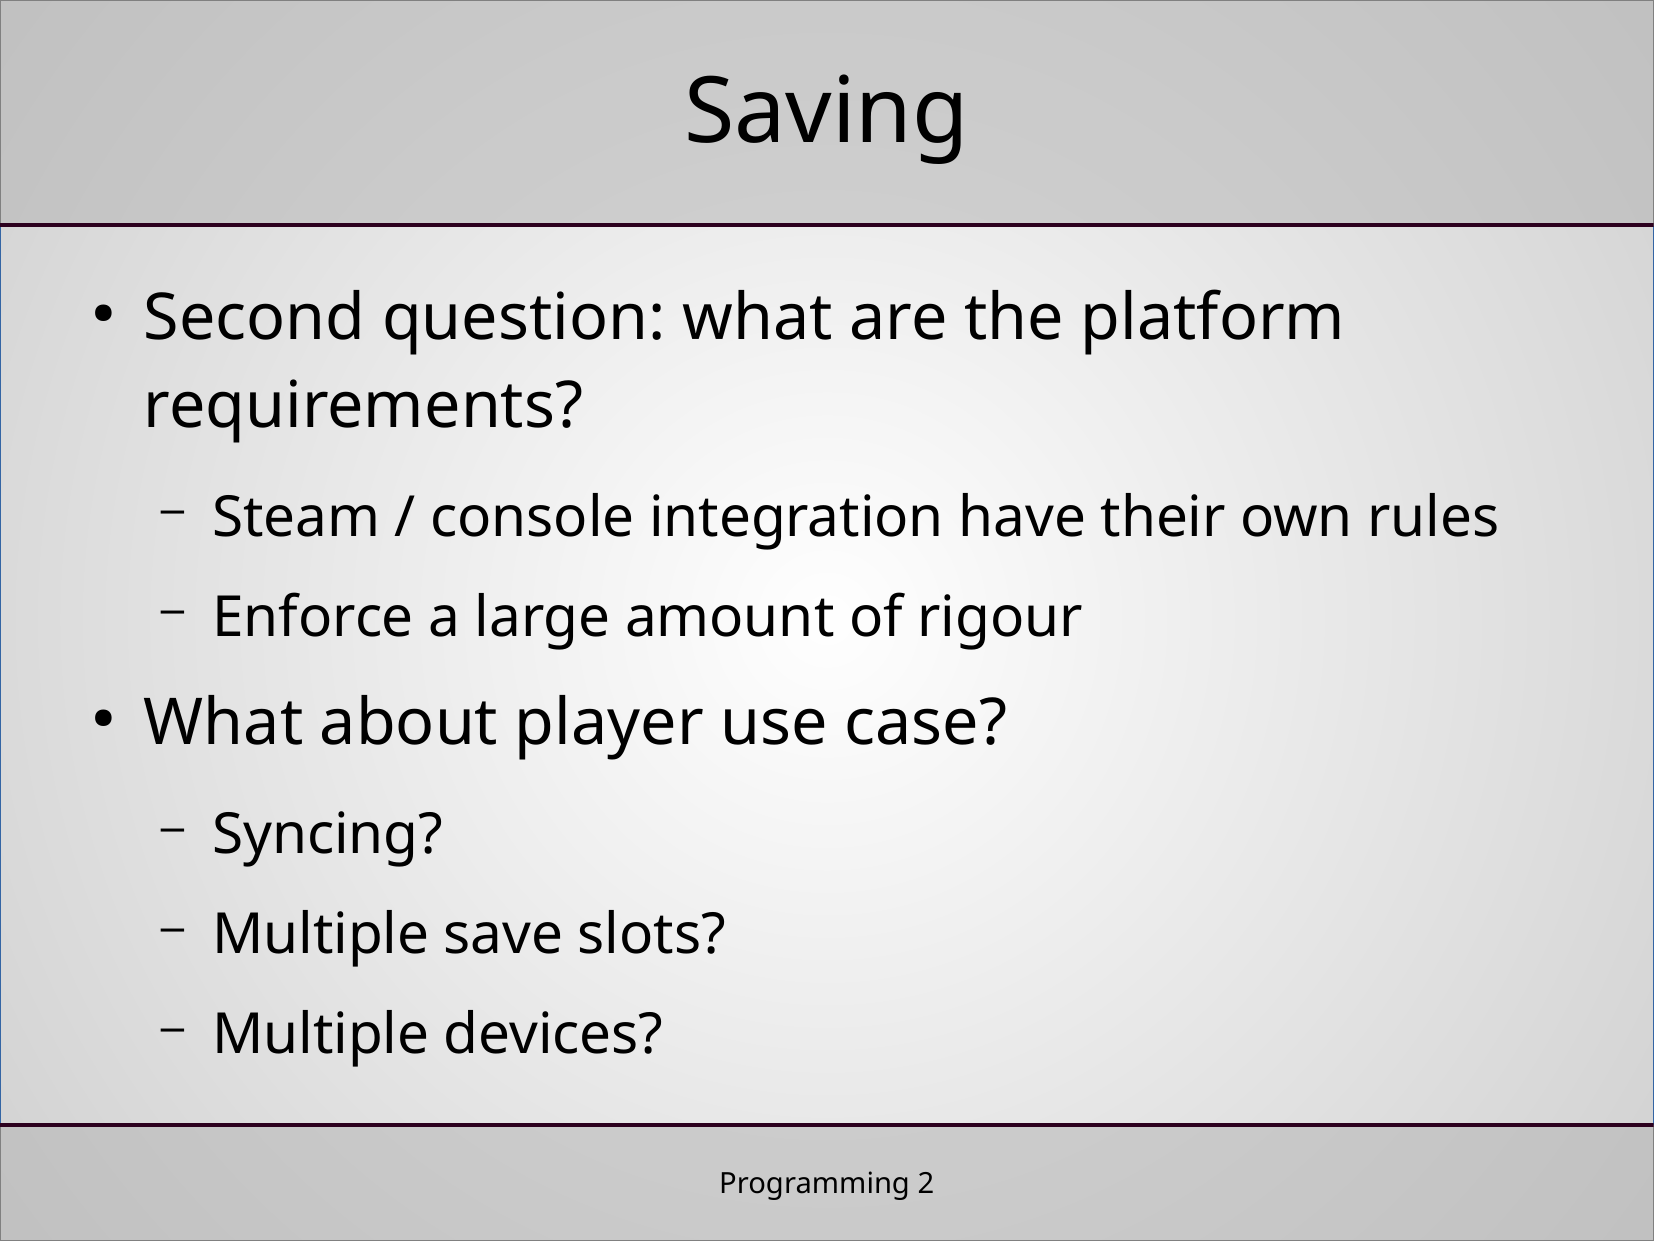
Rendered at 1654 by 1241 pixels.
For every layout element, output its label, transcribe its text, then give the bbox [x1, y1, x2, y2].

title Saving [82, 34, 1571, 181]
list Second question: what are the platform requirements? Steam / console integration have their own rules Enforce a large amount of rigour What about player use case? Syncing? Multiple save slots? Multiple devices? [75, 270, 1571, 1075]
